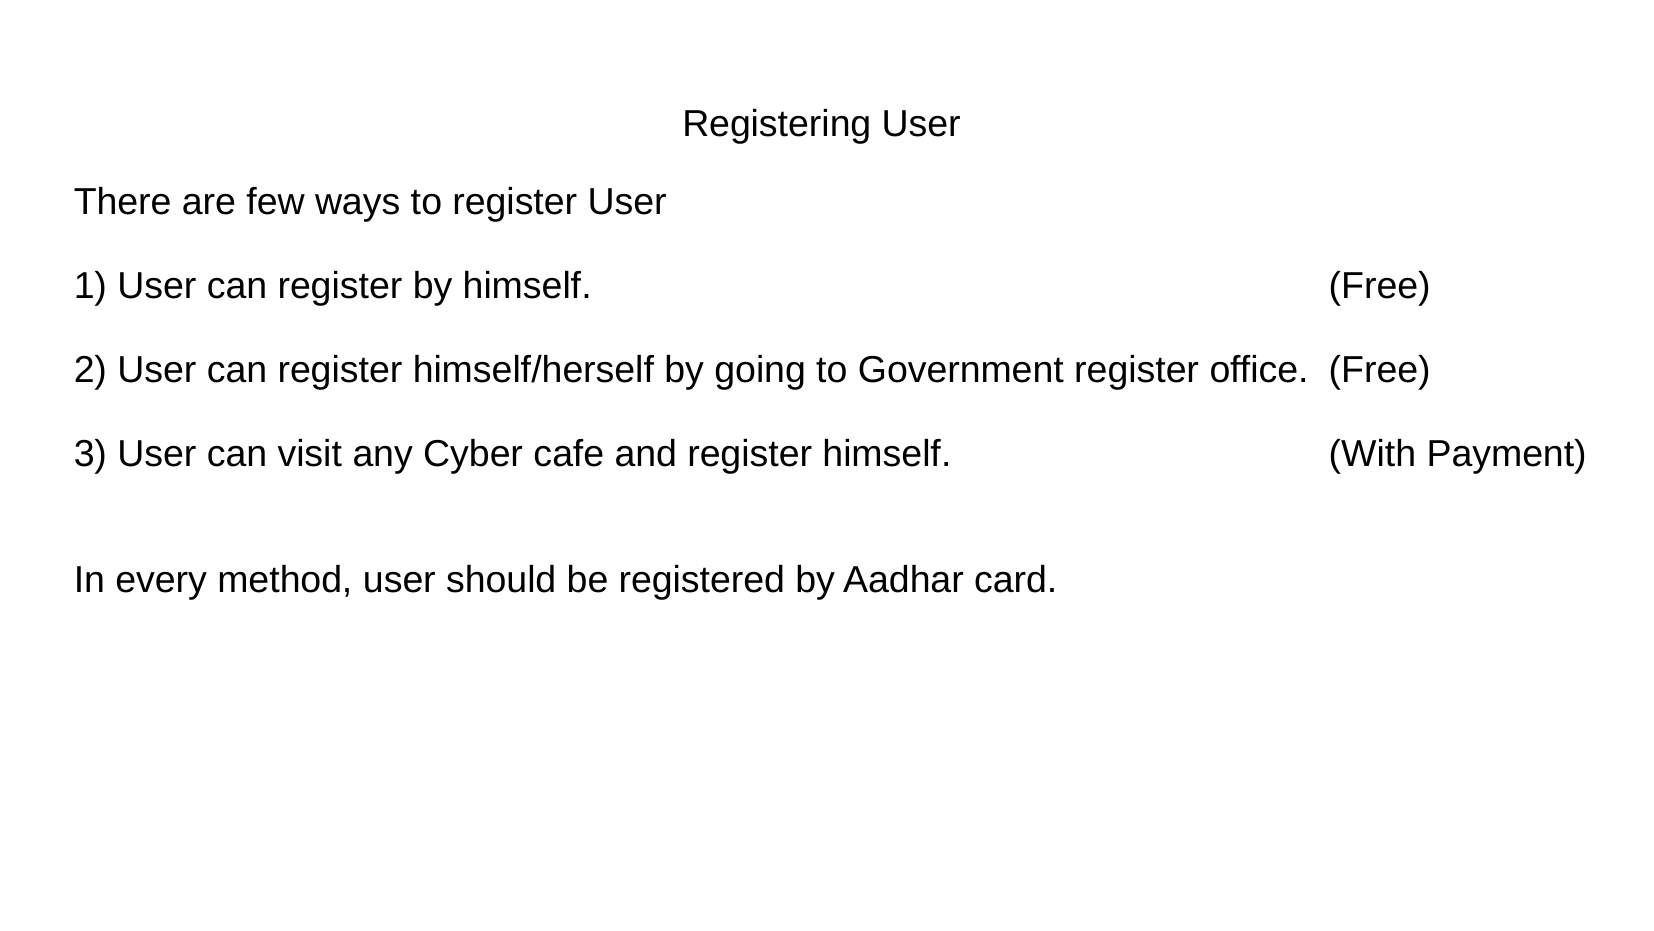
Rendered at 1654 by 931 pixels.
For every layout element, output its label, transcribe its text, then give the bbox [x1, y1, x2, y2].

text_box Registering User [277, 94, 1376, 152]
text_box There are few ways to register User 1) User can register by himself. (Free) 2) User can register himself/herself by going to Government register office. (Free) 3) User can visit any Cyber cafe and register himself. (With Payment) In every method, user should be registered by Aadhar card. [59, 172, 1619, 721]
